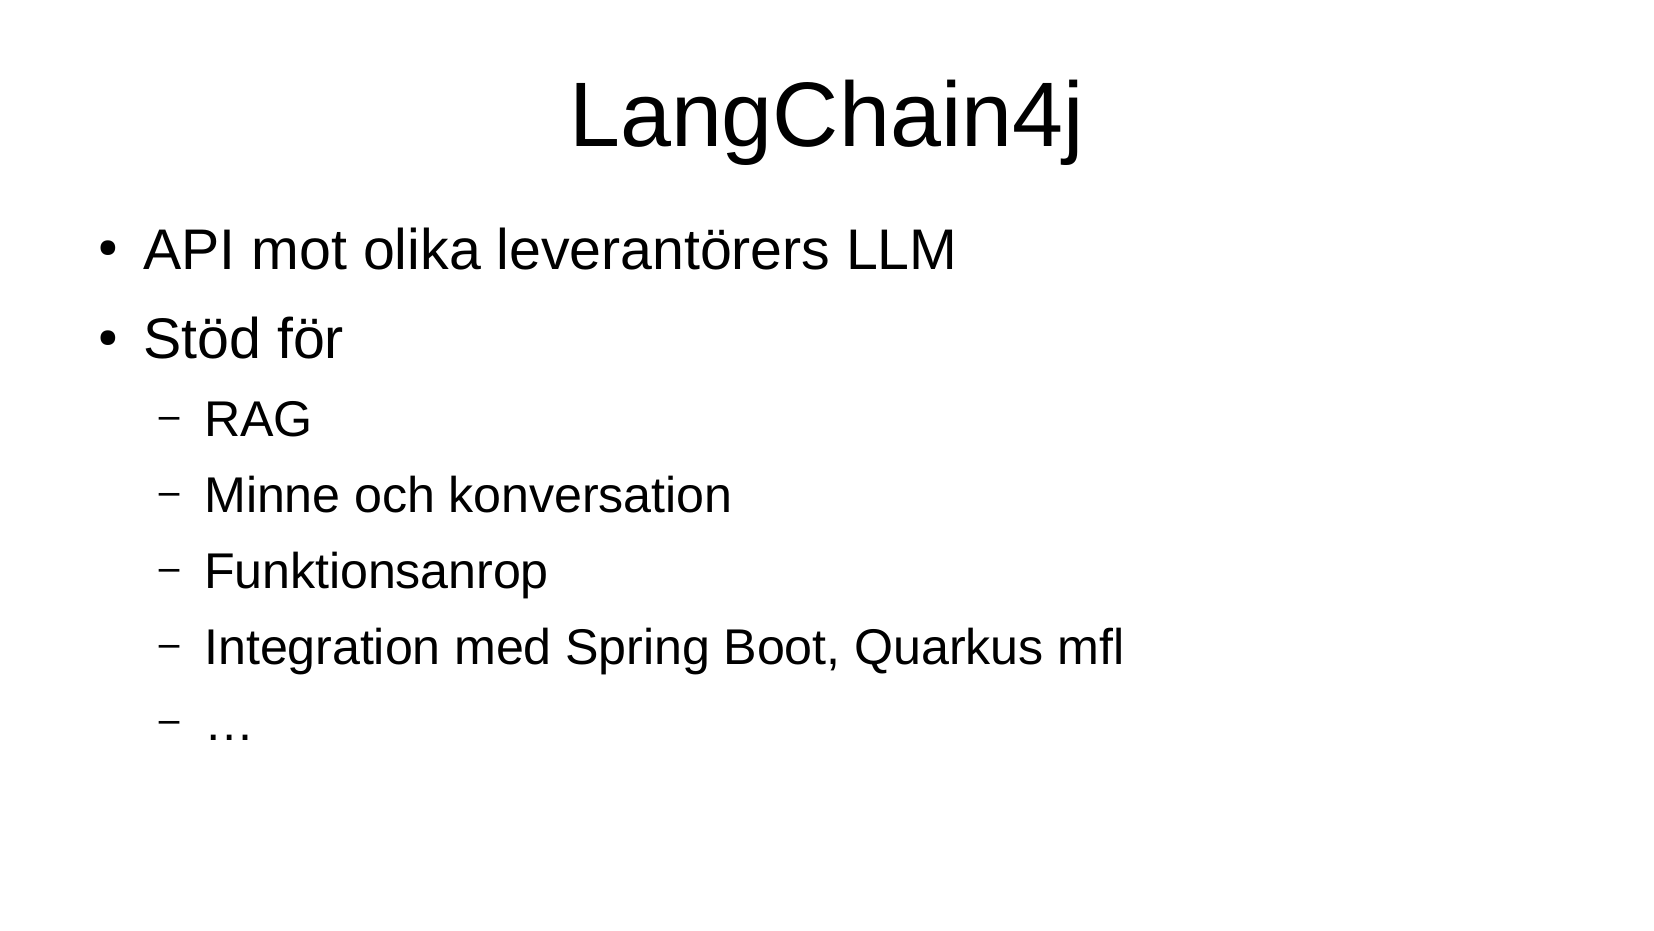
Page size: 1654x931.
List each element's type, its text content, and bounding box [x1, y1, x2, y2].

title LangChain4j [82, 37, 1571, 193]
list API mot olika leverantörers LLM Stöd för RAG Minne och konversation Funktionsanrop Integration med Spring Boot, Quarkus mfl … [82, 217, 1571, 758]
